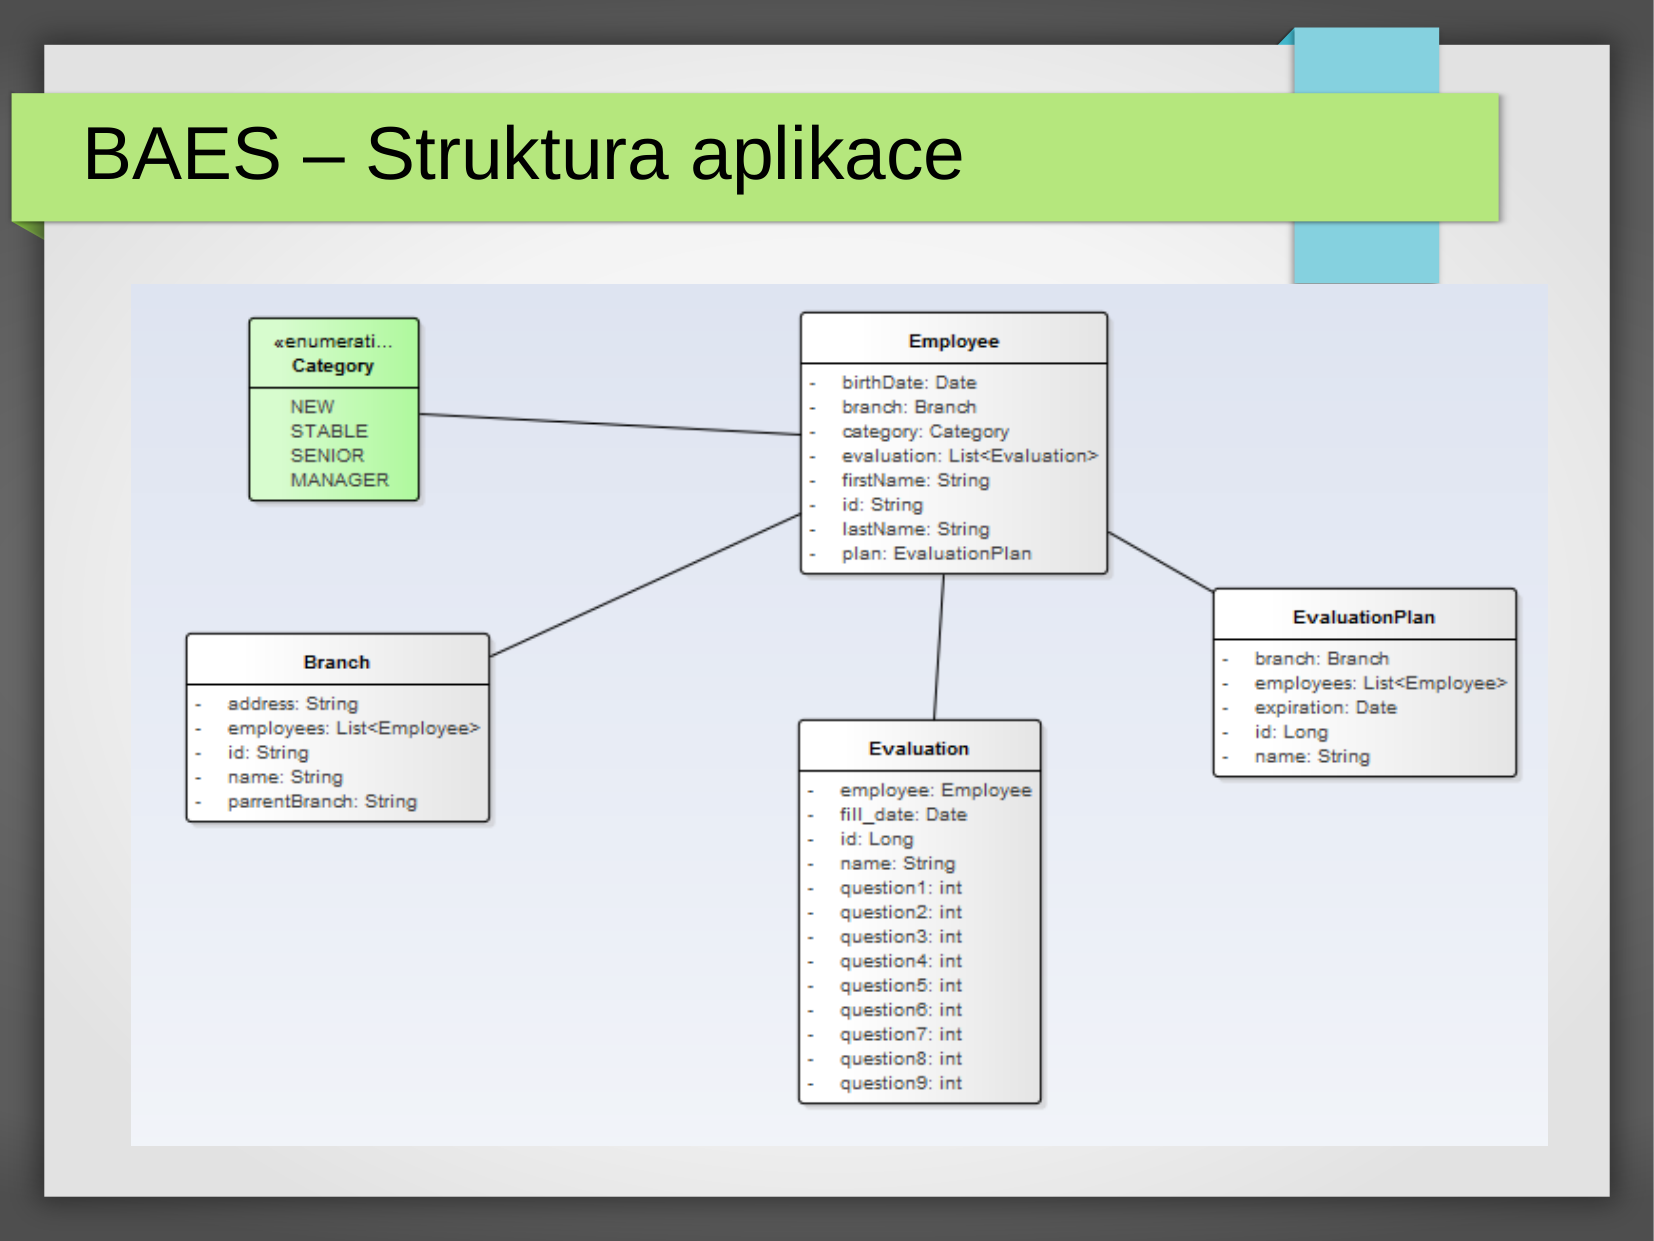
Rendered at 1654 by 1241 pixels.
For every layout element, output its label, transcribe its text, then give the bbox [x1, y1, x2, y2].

picture [0, 0, 1654, 1241]
title BAES – Struktura aplikace [82, 94, 1264, 213]
